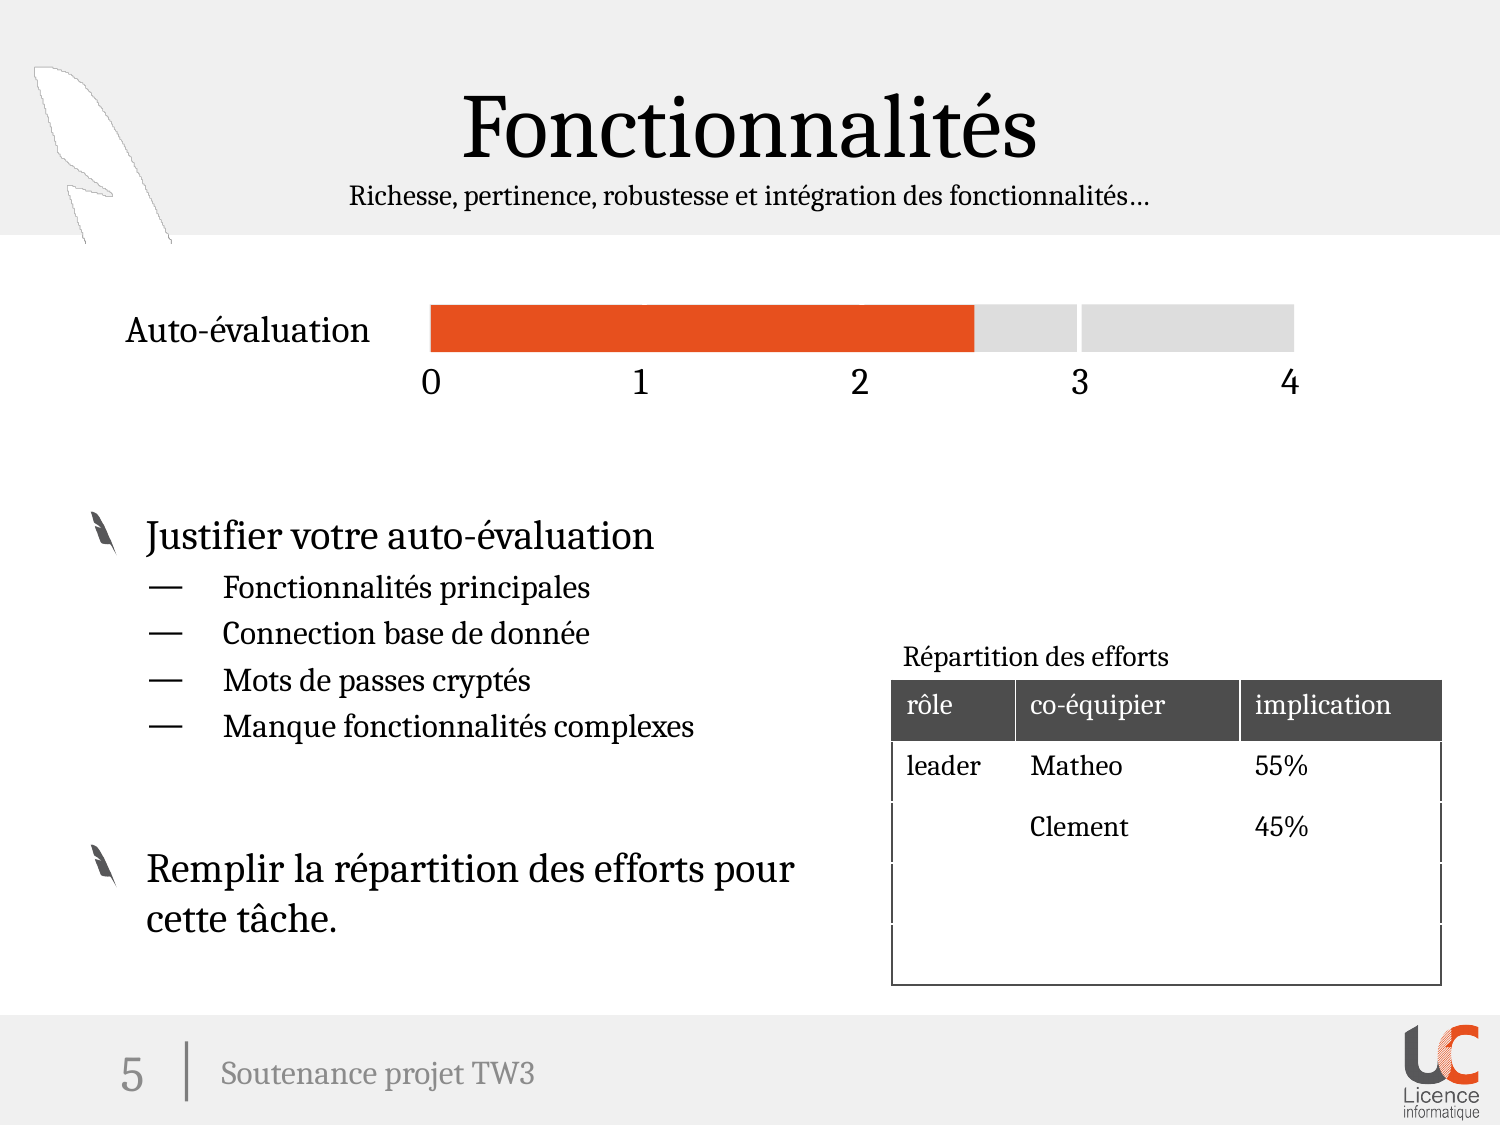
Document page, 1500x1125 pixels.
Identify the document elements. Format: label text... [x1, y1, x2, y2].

text_box [430, 305, 975, 353]
picture [29, 63, 187, 244]
table_cell [893, 864, 1015, 923]
table_cell [893, 803, 1015, 862]
table_cell leader [893, 742, 1015, 801]
table_cell [893, 925, 1015, 984]
table_cell [1241, 925, 1440, 984]
table_header implication [1241, 681, 1440, 741]
table_cell 55% [1241, 742, 1440, 801]
text_box Répartition des efforts [888, 630, 1185, 680]
table_cell Clement [1016, 803, 1239, 862]
title Fonctionnalités Richesse, pertinence, robustesse et intégration des fonctionnalités… [75, 45, 1425, 233]
table_header rôle [893, 681, 1015, 741]
picture [1398, 1020, 1484, 1122]
table_cell [1016, 864, 1239, 923]
table_header co-équipier [1016, 681, 1239, 741]
table_cell 45% [1241, 803, 1440, 862]
table_cell [1016, 925, 1239, 984]
table_cell Matheo [1016, 742, 1239, 801]
table_cell [1241, 864, 1440, 923]
list Justifier votre auto-évaluation Fonctionnalités principales Connection base de donnée Mots de passes cryptés Manque fonctionnalités complexes Remplir la répartition des efforts pour cette tâche. [75, 444, 868, 1005]
